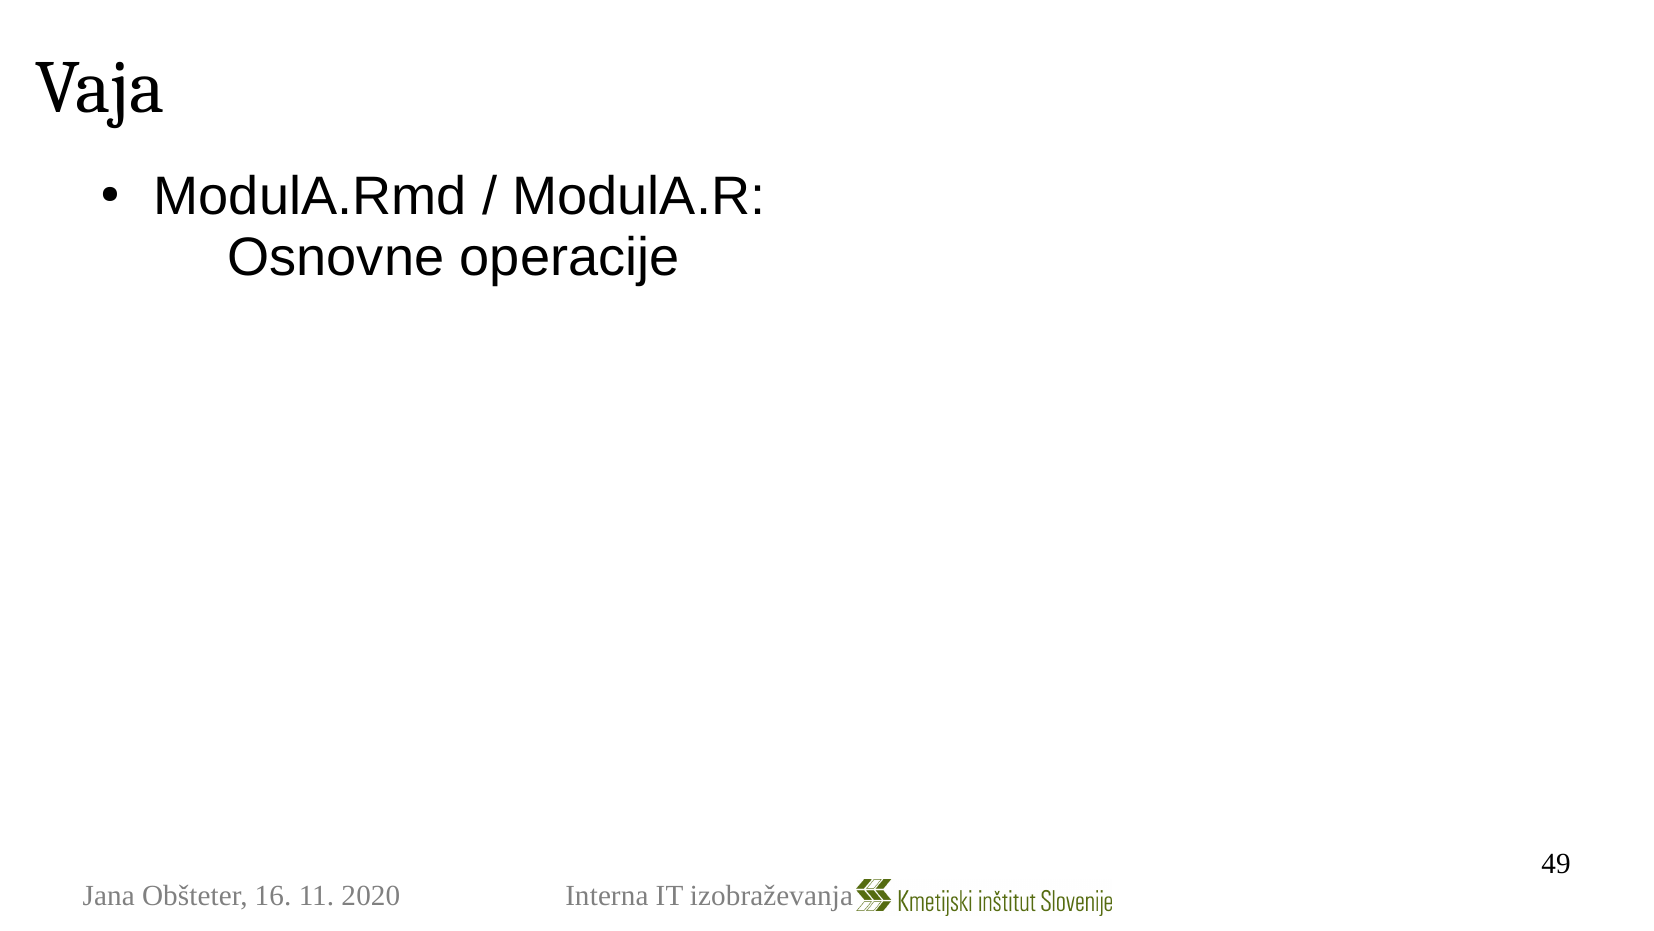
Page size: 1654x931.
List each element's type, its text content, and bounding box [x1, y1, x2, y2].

list ModulA.Rmd / ModulA.R: Osnovne operacije [82, 165, 1642, 827]
title Vaja [35, 21, 1524, 154]
picture [856, 879, 1112, 916]
